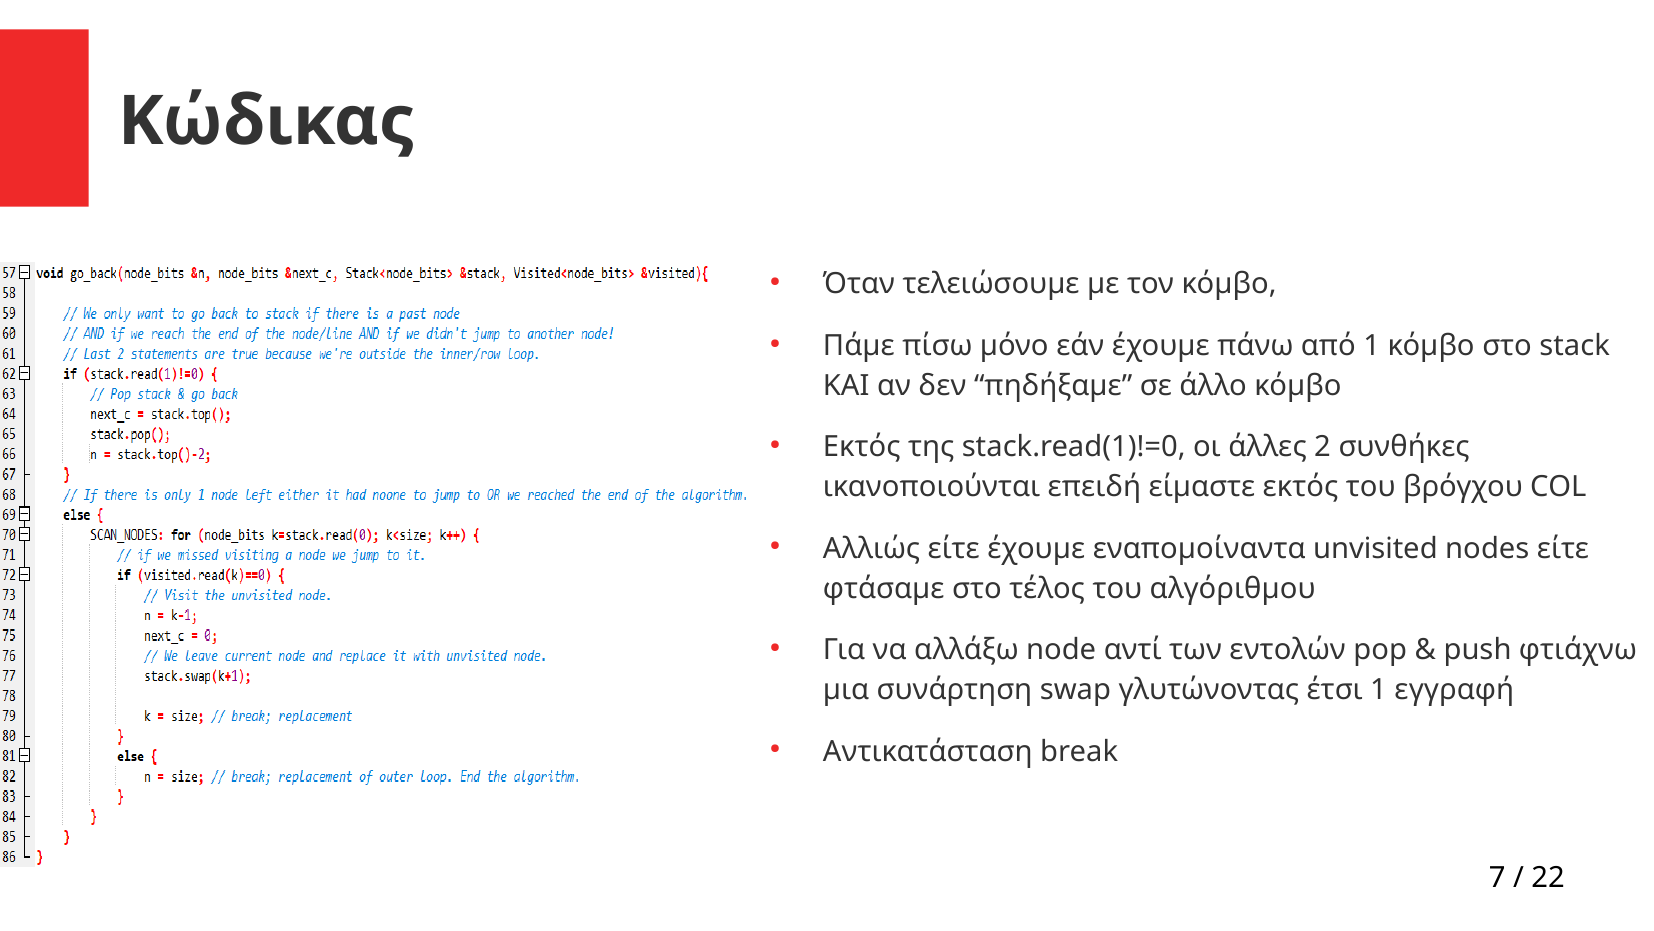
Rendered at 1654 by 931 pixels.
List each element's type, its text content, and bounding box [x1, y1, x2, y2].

title Κώδικας [118, 29, 1595, 207]
list Όταν τελειώσουμε με τον κόμβο, Πάμε πίσω μόνο εάν έχουμε πάνω από 1 κόμβο στο stack ΚΑΙ αν δεν “πηδήξαμε” σε άλλο κόμβο Εκτός της stack.read(1)!=0, οι άλλες 2 συνθήκες ικανοποιούνται επειδή είμαστε εκτός του βρόγχου COL Αλλιώς είτε έχουμε εναπομοίναντα unvisited nodes είτε φτάσαμε στο τέλος του αλγόριθμου Για να αλλάξω node αντί των εντολών pop & push φτιάχνω μια συνάρτηση swap γλυτώνοντας έτσι 1 εγγραφή Αντικατάσταση break [756, 262, 1654, 863]
picture [0, 262, 756, 867]
